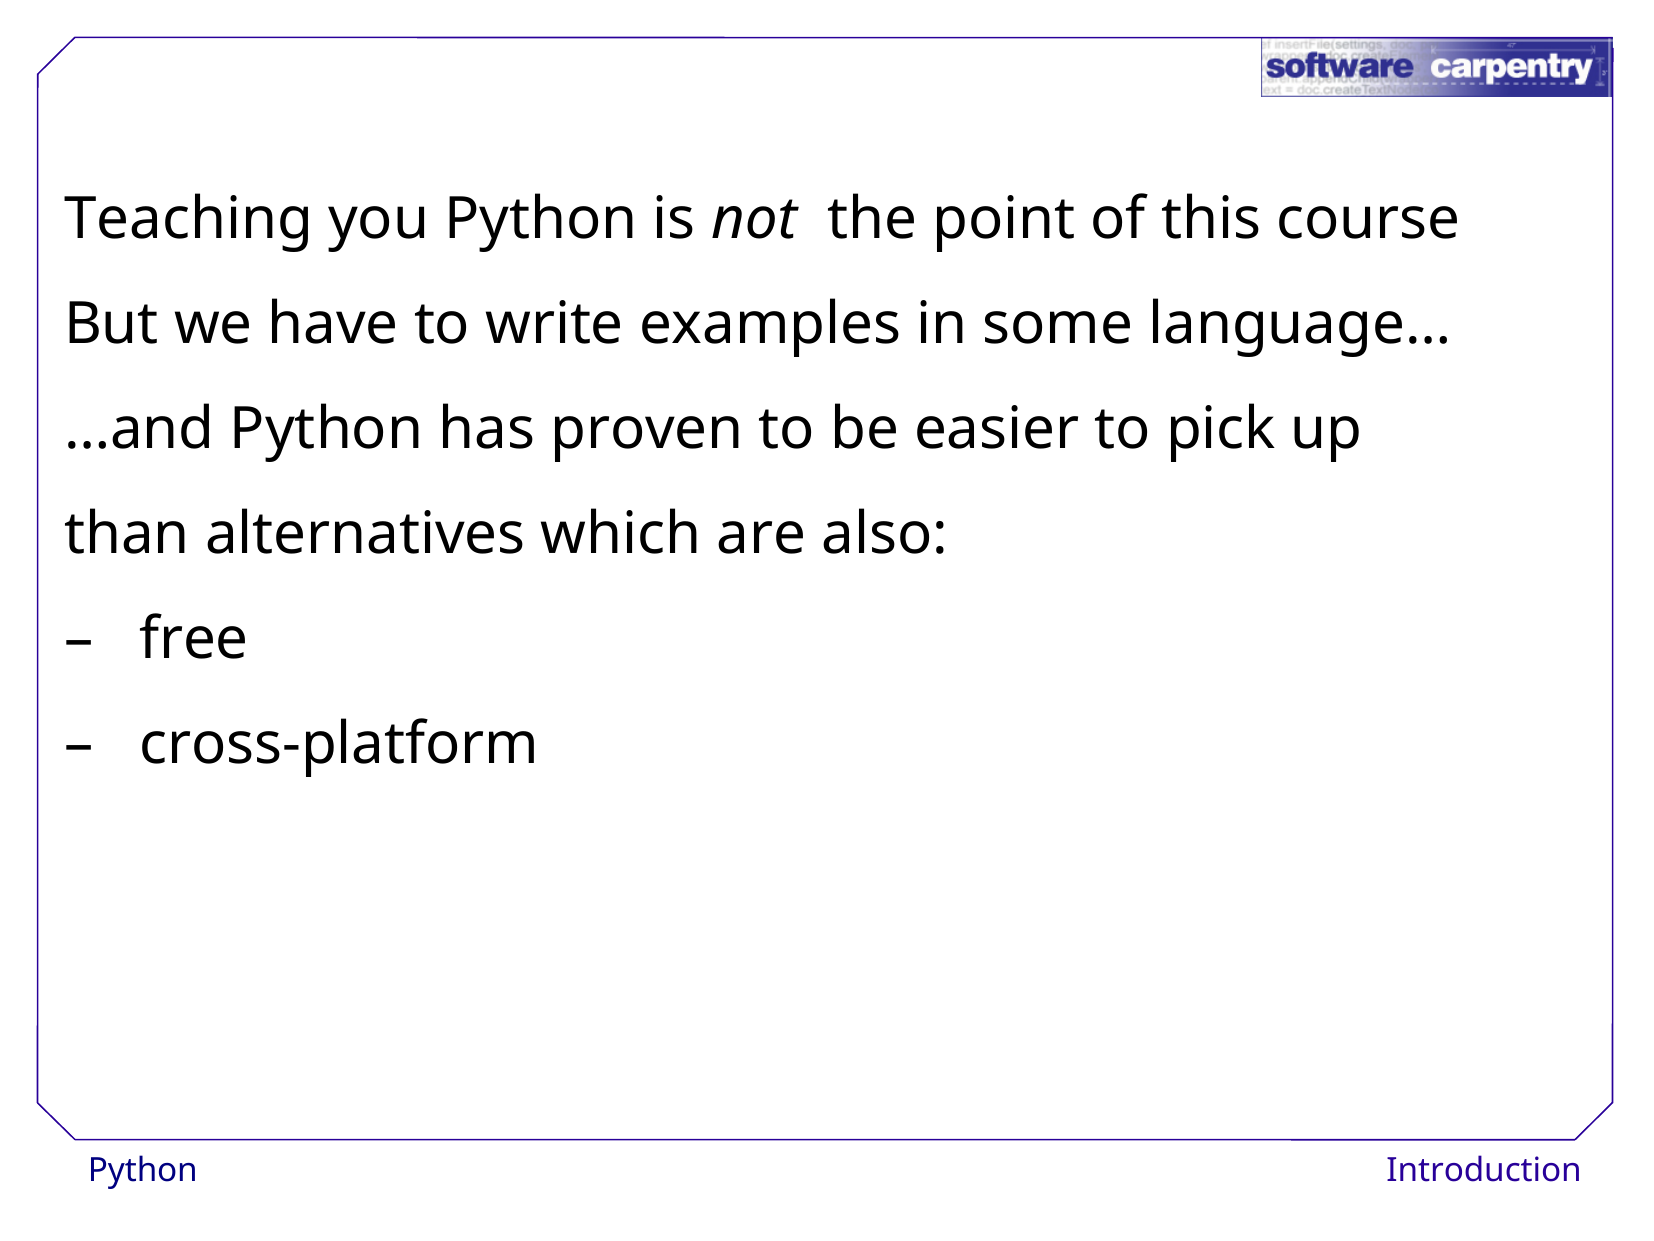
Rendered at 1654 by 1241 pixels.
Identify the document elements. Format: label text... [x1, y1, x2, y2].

text_box Teaching you Python is not the point of this course But we have to write examples in some language… …and Python has proven to be easier to pick up than alternatives which are also: – free – cross-platform [49, 137, 1626, 784]
picture [1261, 39, 1613, 97]
